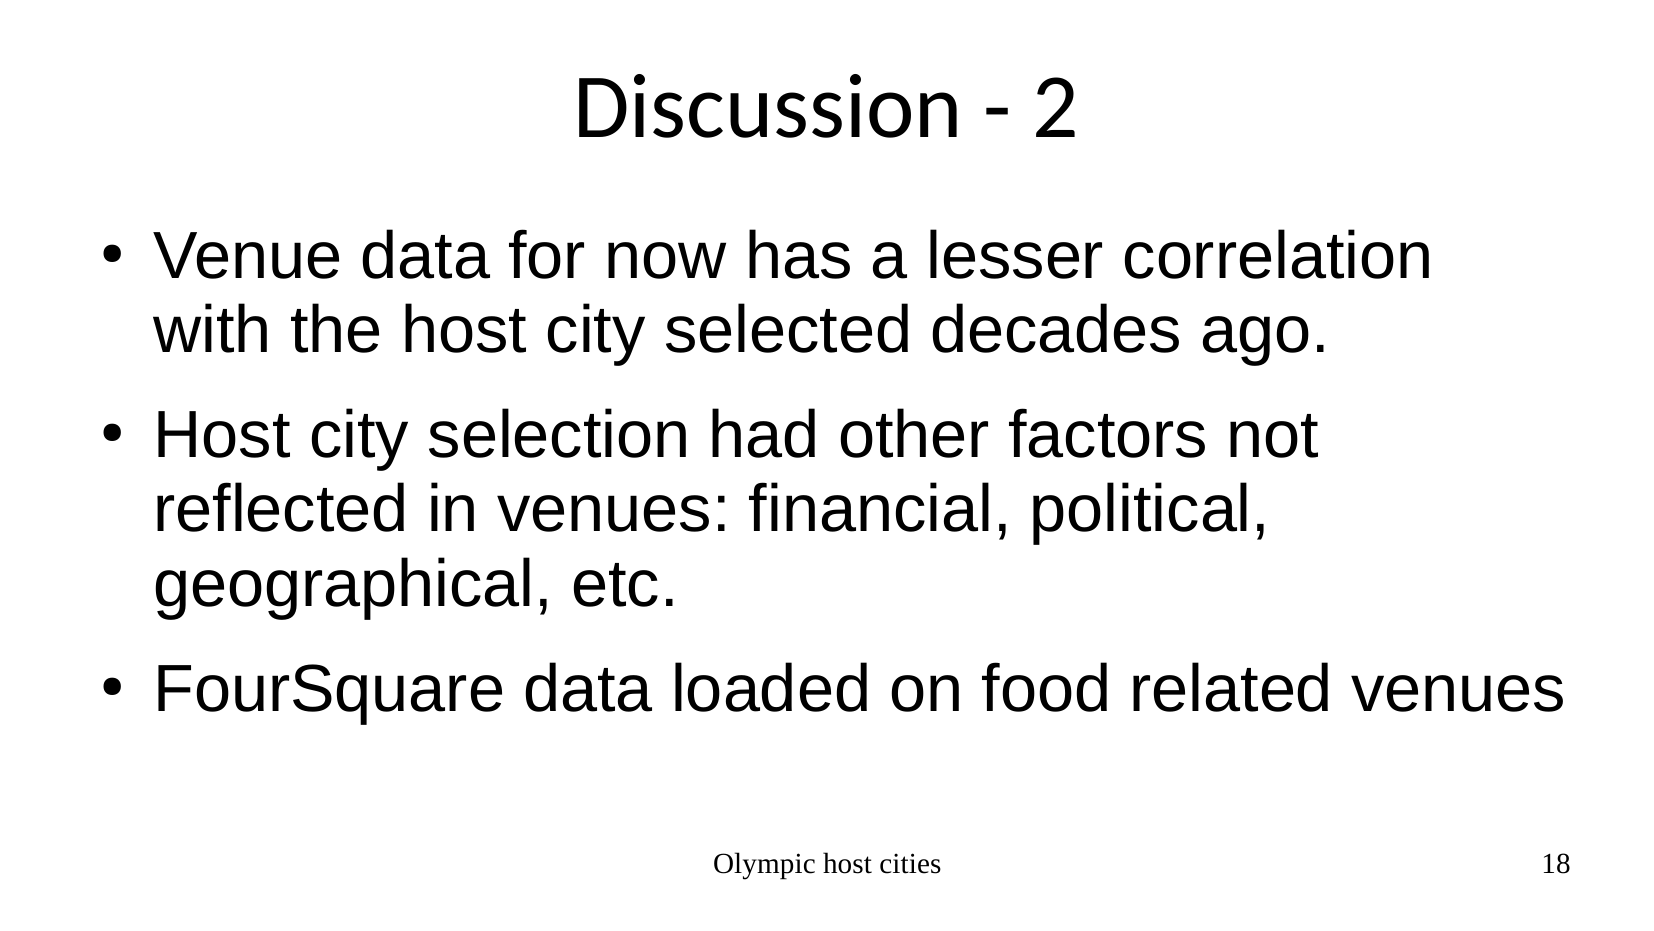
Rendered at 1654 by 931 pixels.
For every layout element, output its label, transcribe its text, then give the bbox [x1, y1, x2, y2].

list Venue data for now has a lesser correlation with the host city selected decades ago. Host city selection had other factors not reflected in venues: financial, political, geographical, etc. FourSquare data loaded on food related venues [82, 217, 1571, 758]
title Discussion - 2 [82, 37, 1571, 193]
